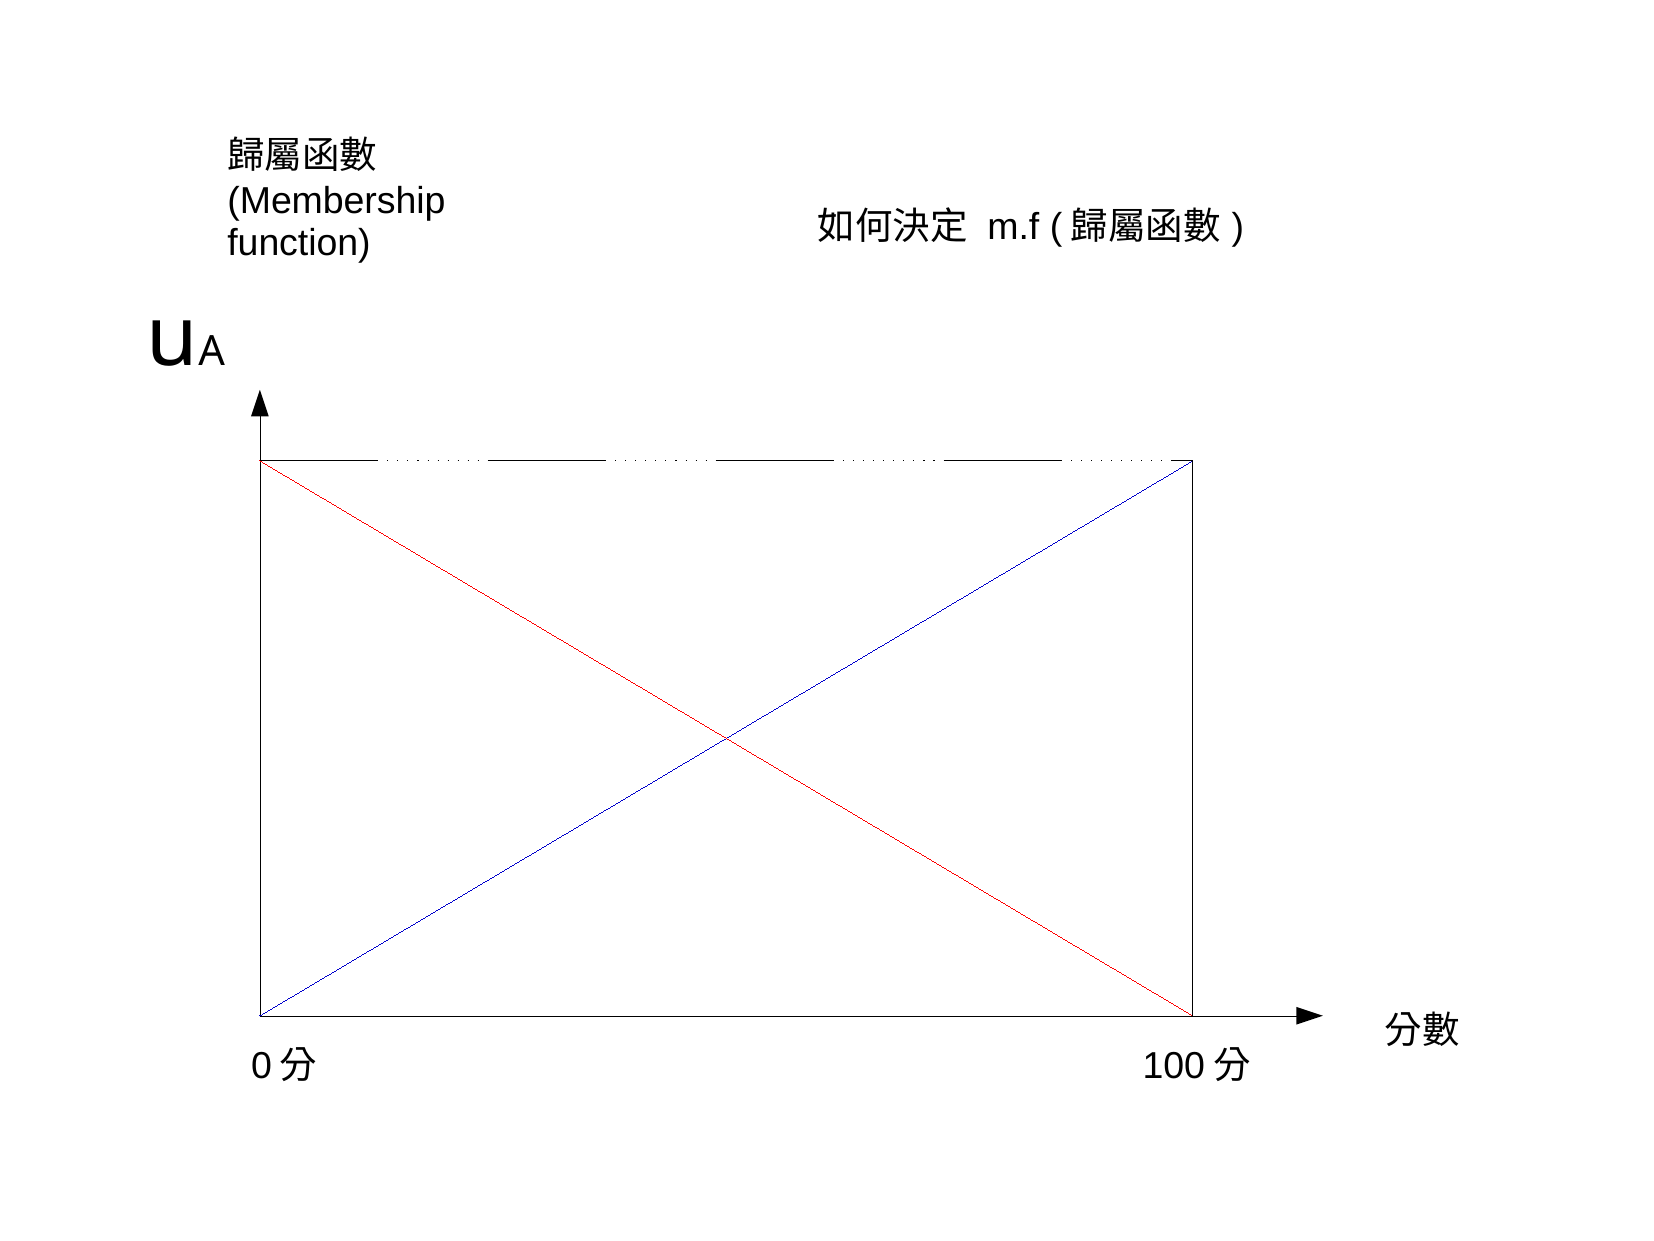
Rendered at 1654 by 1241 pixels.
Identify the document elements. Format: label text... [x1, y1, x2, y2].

text_box 0分 [236, 1027, 355, 1087]
text_box 歸屬函數(Membership function) [212, 118, 520, 261]
text_box 100分 [1127, 1027, 1276, 1087]
text_box 分數 [1370, 992, 1489, 1051]
text_box uA [112, 268, 260, 400]
text_box 如何決定 m.f (歸屬函數) [803, 188, 1264, 248]
